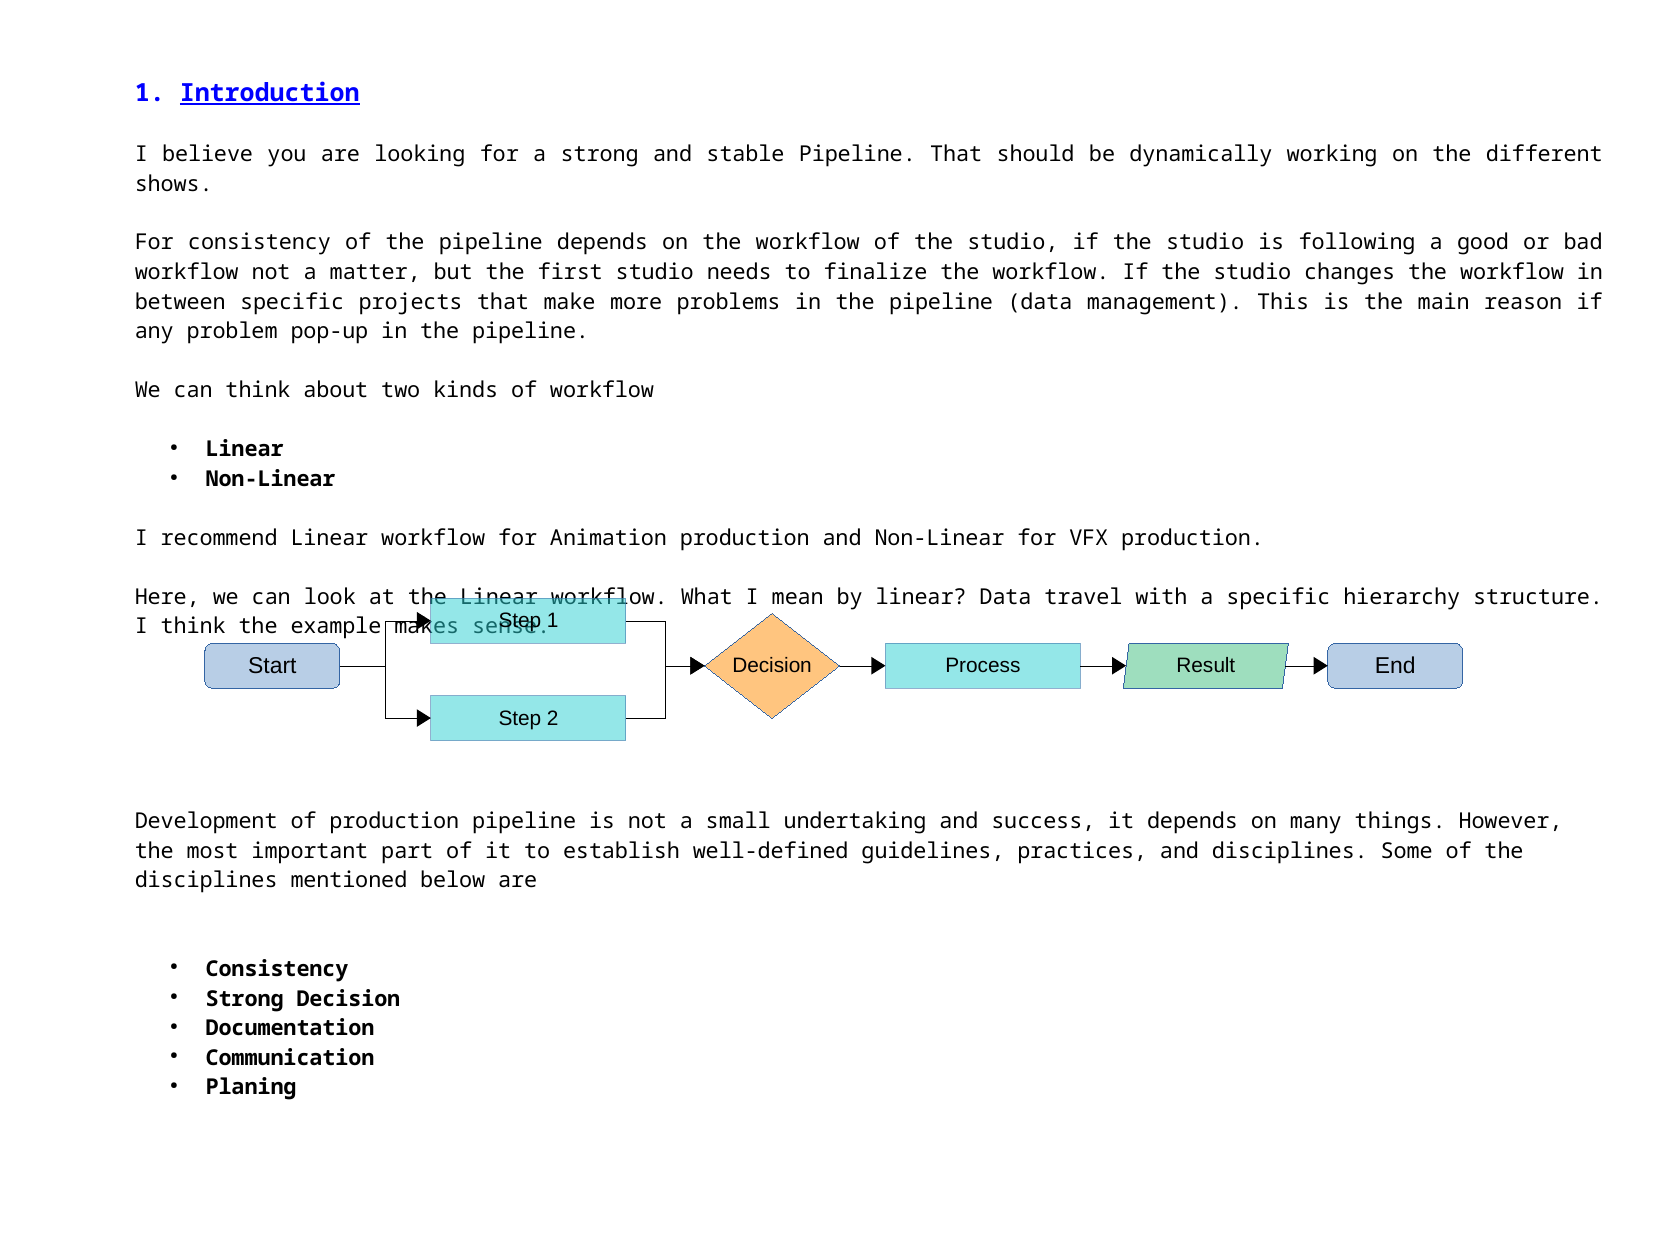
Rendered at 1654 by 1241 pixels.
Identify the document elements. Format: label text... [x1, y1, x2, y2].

text_box Start [204, 643, 340, 689]
text_box Result [1123, 643, 1289, 689]
text_box End [1327, 643, 1463, 689]
text_box Development of production pipeline is not a small undertaking and success, it depends on many things. However, the most important part of it to establish well-defined guidelines, practices, and disciplines. Some of the disciplines mentioned below are Consistency Strong Decision Documentation Communication Planing [120, 798, 1621, 1241]
text_box Decision [705, 613, 840, 719]
text_box 1. Introduction I believe you are looking for a strong and stable Pipeline. That should be dynamically working on the different shows. For consistency of the pipeline depends on the workflow of the studio, if the studio is following a good or bad workflow not a matter, but the first studio needs to finalize the workflow. If the studio changes the workflow in between specific projects that make more problems in the pipeline (data management). This is the main reason if any problem pop-up in the pipeline. We can think about two kinds of workflow Linear Non-Linear I recommend Linear workflow for Animation production and Non-Linear for VFX production. Here, we can look at the Linear workflow. What I mean by linear? Data travel with a specific hierarchy structure. I think the example makes sense. [120, 67, 1621, 562]
text_box Process [885, 643, 1081, 689]
text_box Step 1 [430, 598, 626, 644]
text_box Step 2 [430, 695, 626, 741]
